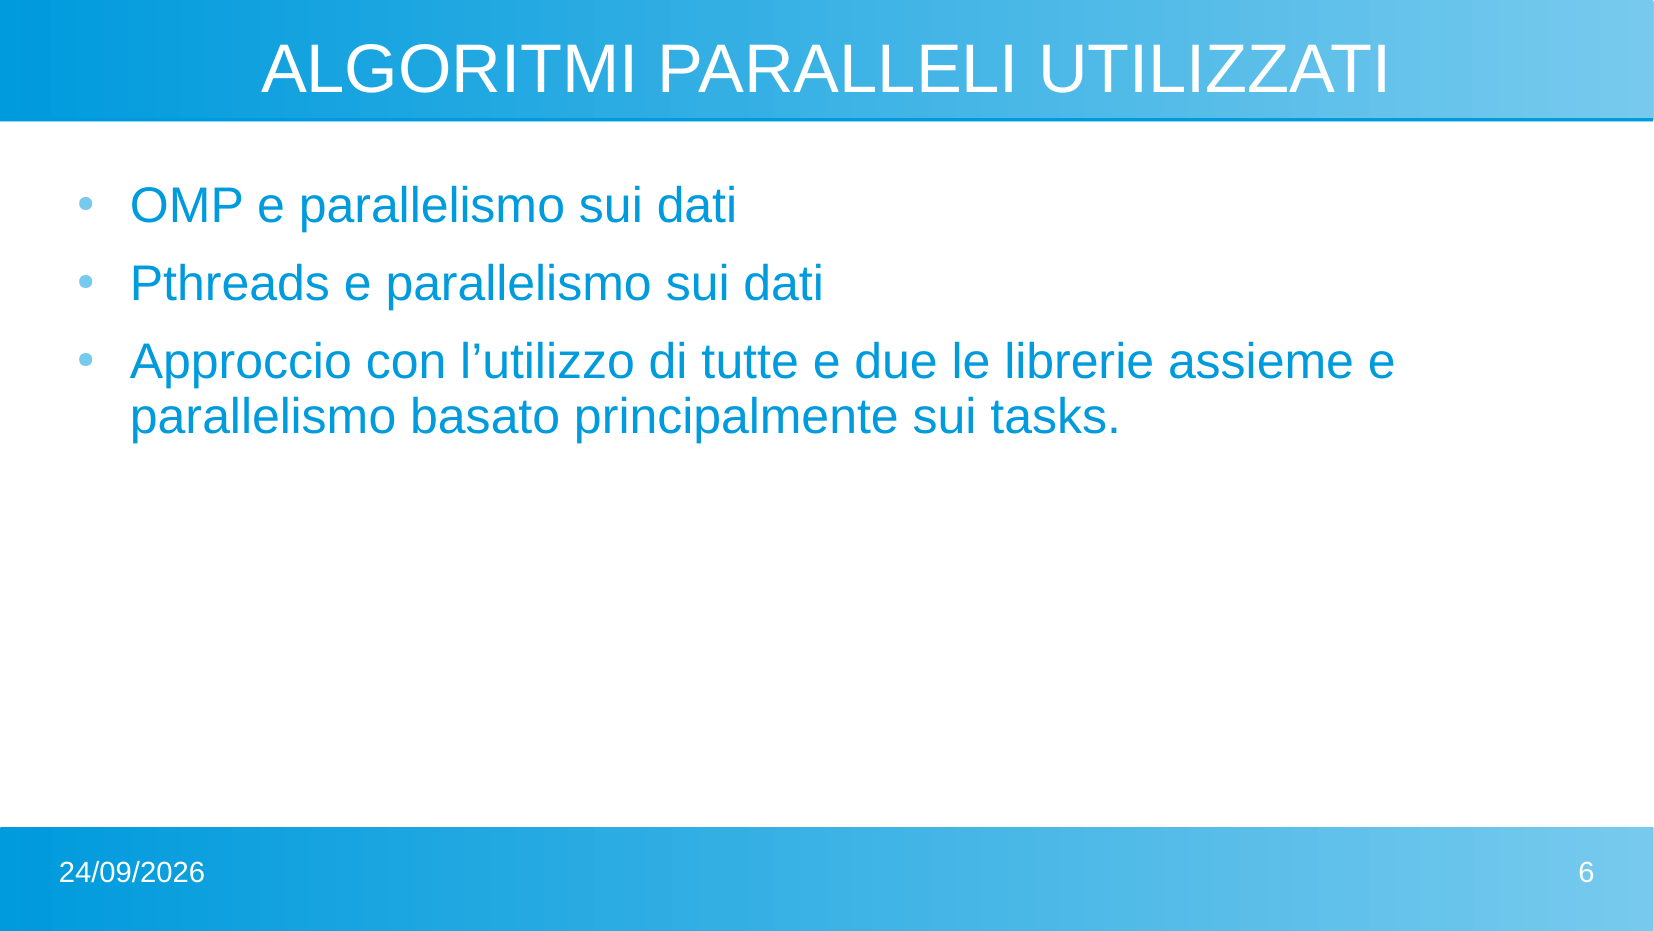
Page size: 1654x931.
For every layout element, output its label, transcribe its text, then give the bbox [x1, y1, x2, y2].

list OMP e parallelismo sui dati Pthreads e parallelismo sui dati Approccio con l’utilizzo di tutte e due le librerie assieme e parallelismo basato principalmente sui tasks. [59, 177, 1595, 768]
title ALGORITMI PARALLELI UTILIZZATI [59, 29, 1595, 108]
